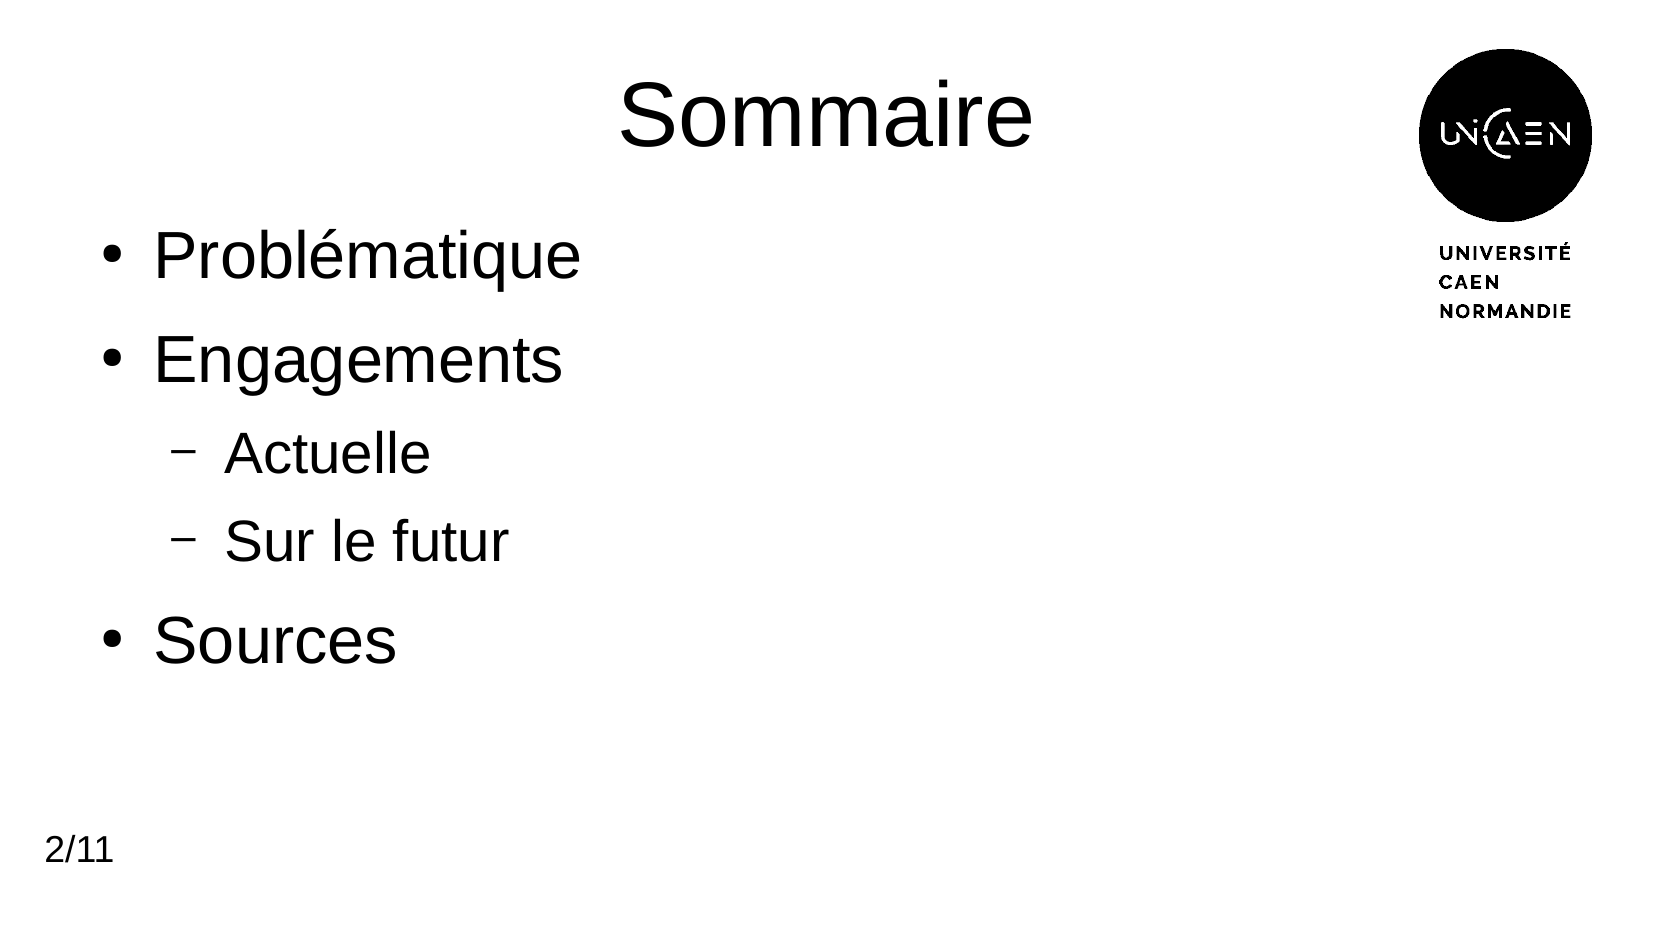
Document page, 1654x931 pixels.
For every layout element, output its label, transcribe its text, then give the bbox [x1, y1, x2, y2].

list Problématique Engagements Actuelle Sur le futur Sources [82, 217, 1571, 758]
picture [1417, 43, 1594, 325]
title Sommaire [82, 37, 1571, 193]
text_box <numéro>/11 [29, 820, 178, 920]
